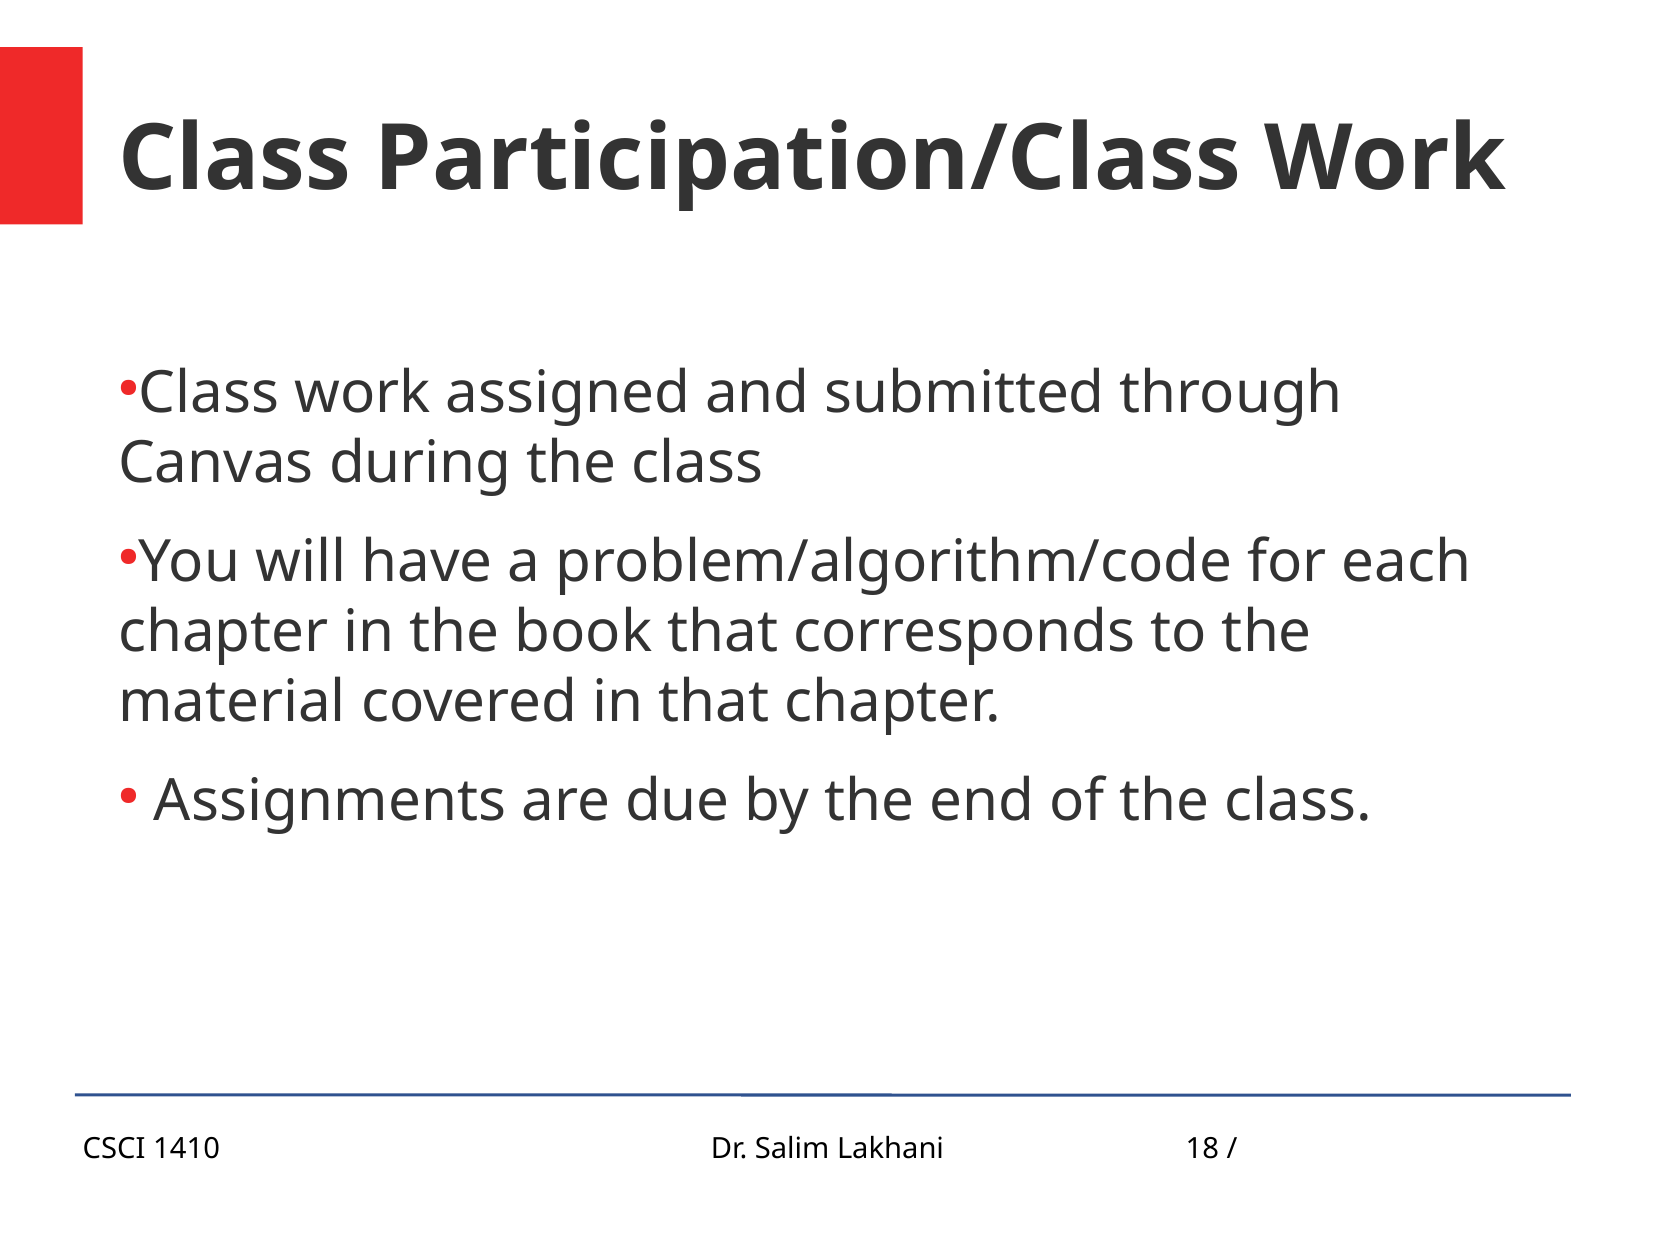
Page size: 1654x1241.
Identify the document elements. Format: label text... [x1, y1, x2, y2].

text_box / [1185, 1129, 1571, 1216]
text_box Dr. Salim Lakhani [565, 1129, 1090, 1216]
text_box CSCI 1410 [82, 1129, 468, 1216]
title Class Participation/Class Work [118, 49, 1571, 257]
list Class work assigned and submitted through Canvas during the class You will have a problem/algorithm/code for each chapter in the book that corresponds to the material covered in that chapter. Assignments are due by the end of the class. [118, 354, 1536, 1074]
